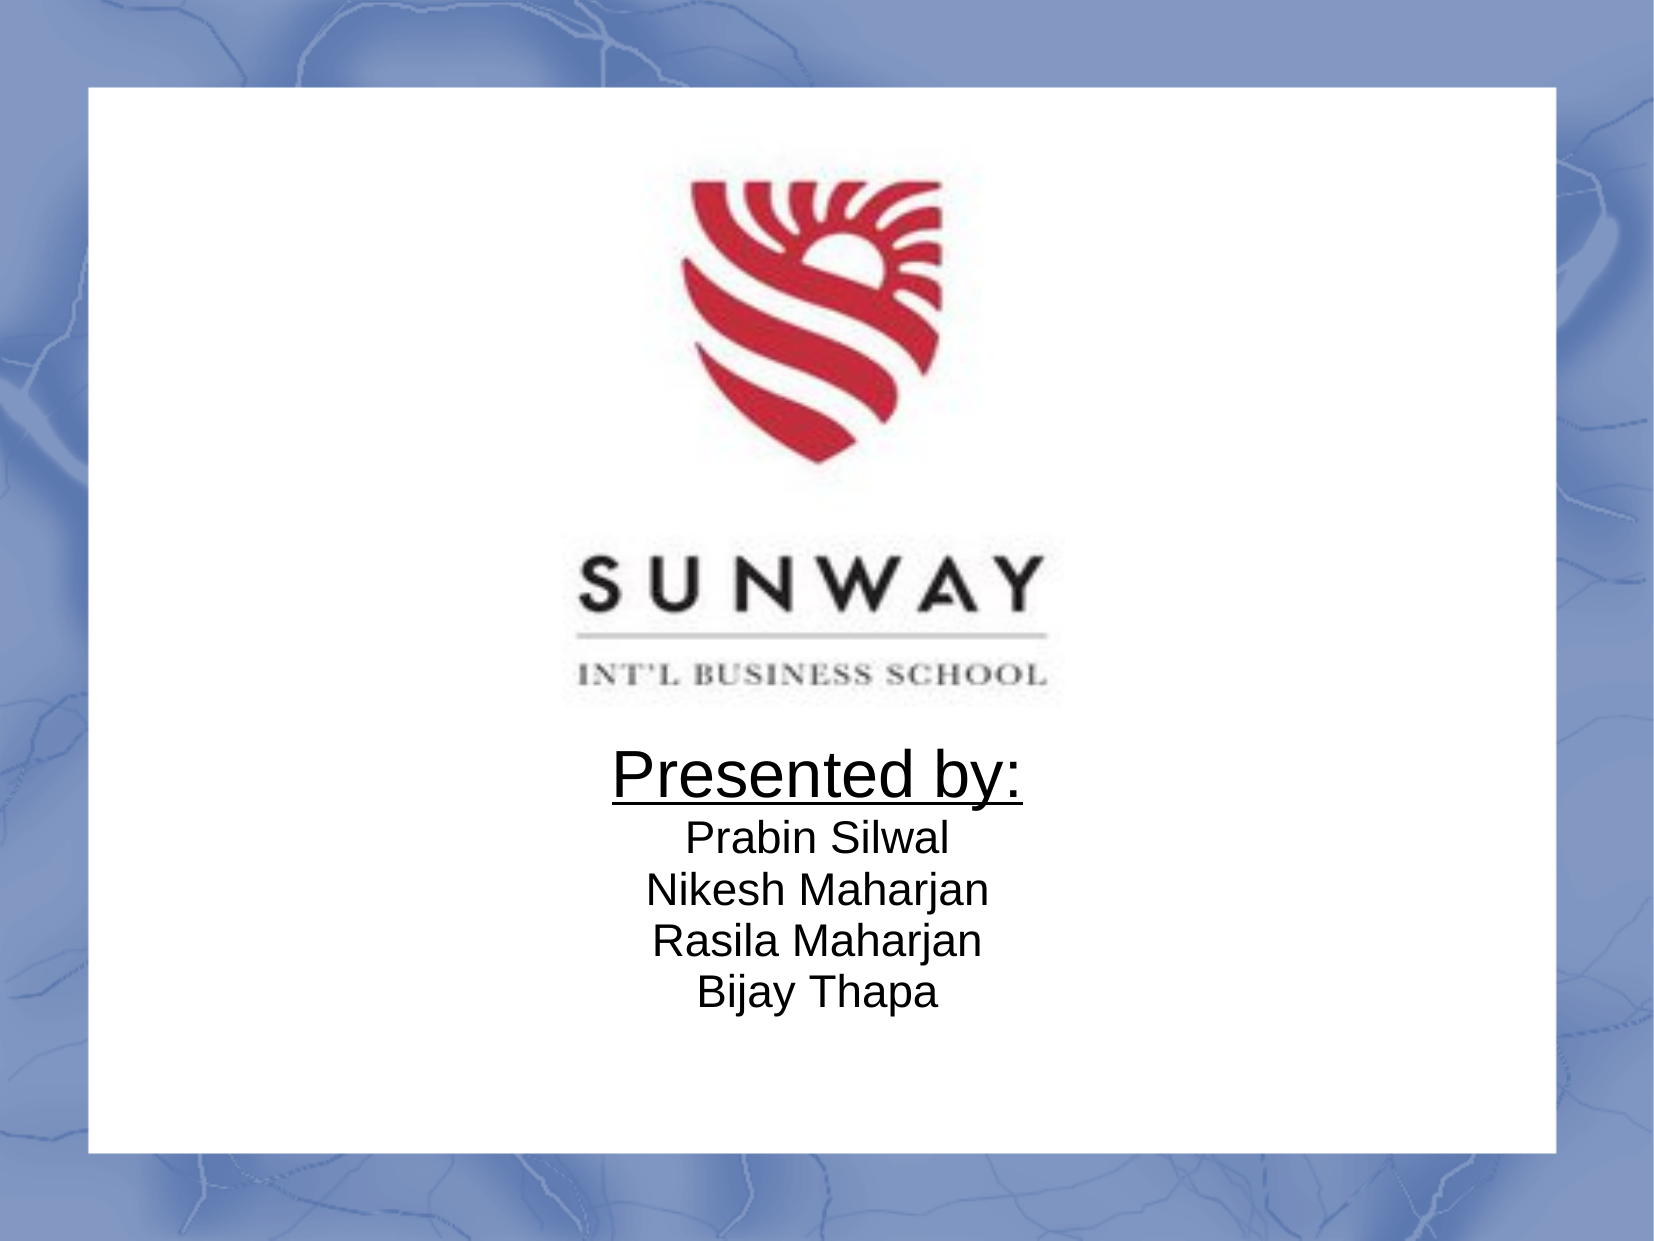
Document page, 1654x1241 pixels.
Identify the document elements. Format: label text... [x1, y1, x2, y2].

picture [0, 0, 1654, 1241]
subtitle Presented by: Prabin Silwal Nikesh Maharjan Rasila Maharjan Bijay Thapa [120, 710, 1516, 1096]
